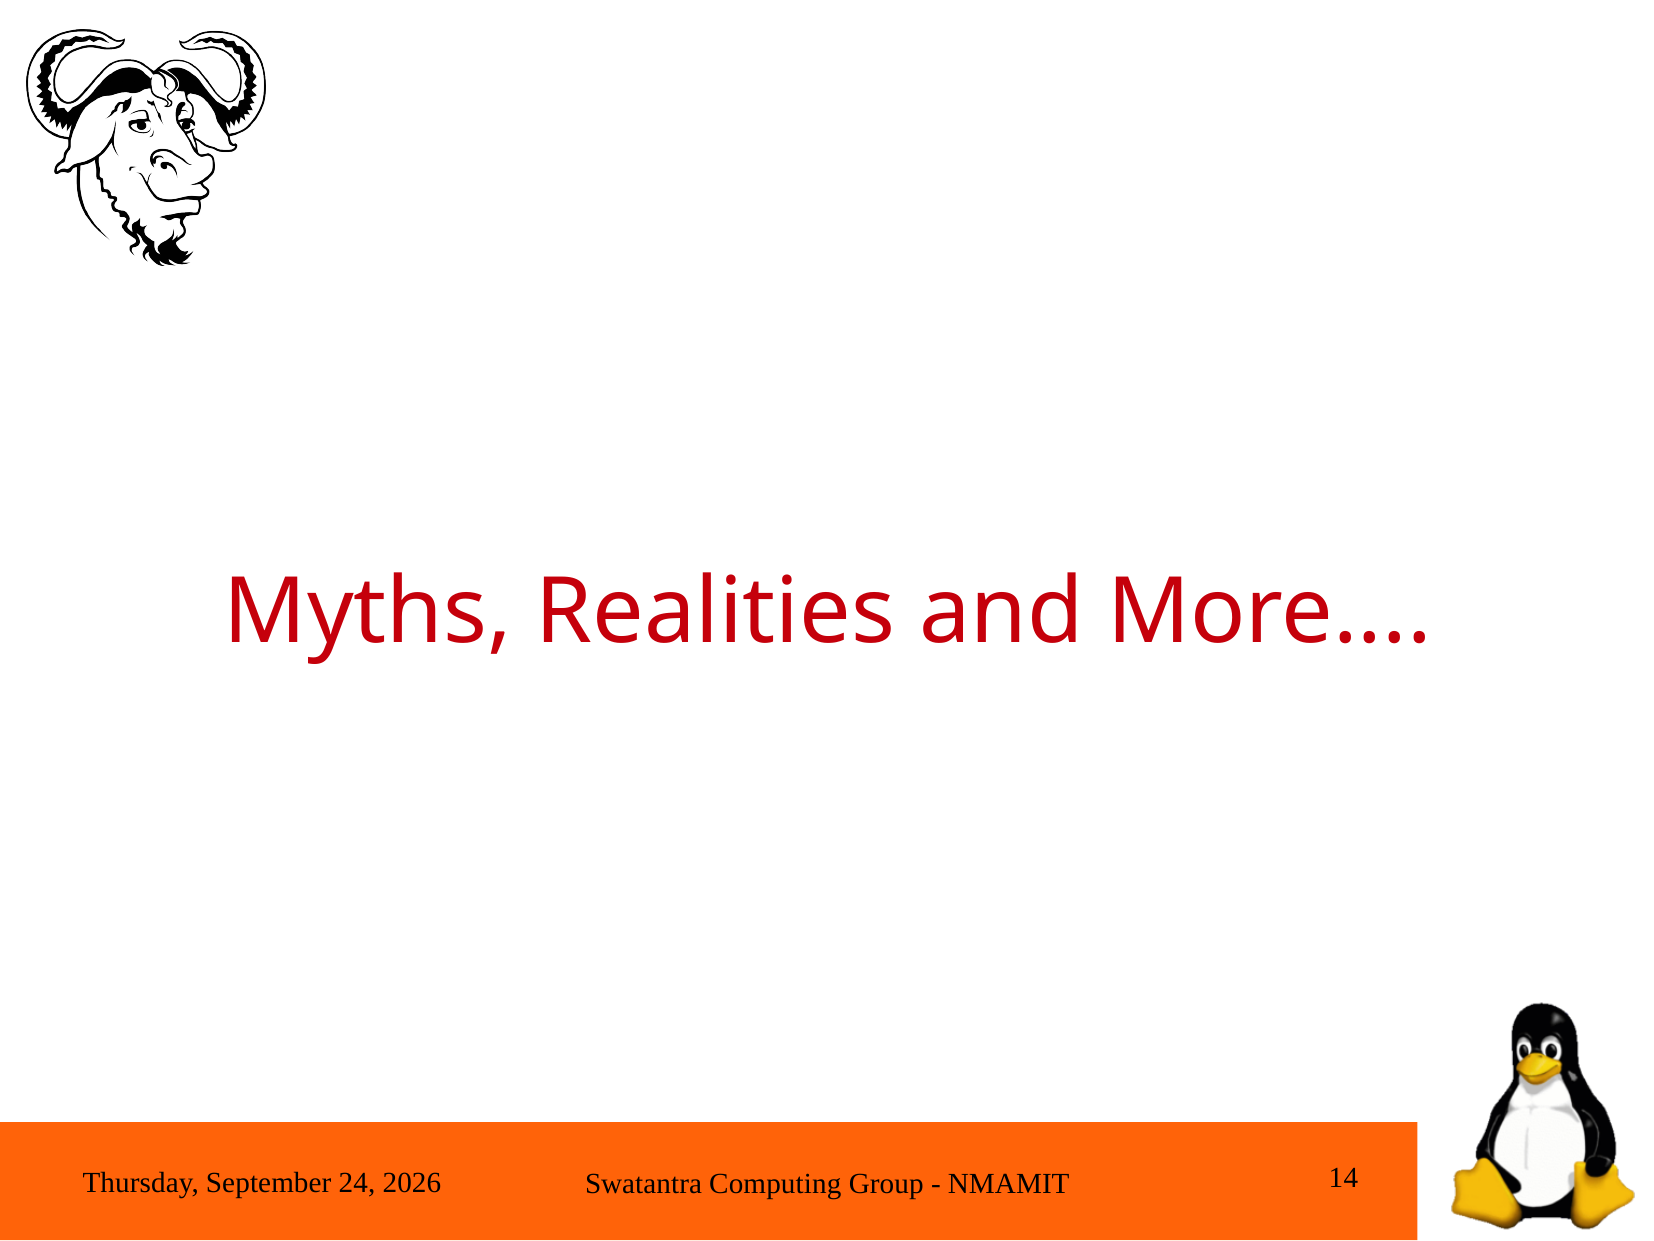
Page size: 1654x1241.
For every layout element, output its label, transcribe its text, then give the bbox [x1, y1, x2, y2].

subtitle Myths, Realities and More.... [59, 269, 1598, 945]
picture [1446, 997, 1640, 1235]
picture [26, 29, 266, 266]
